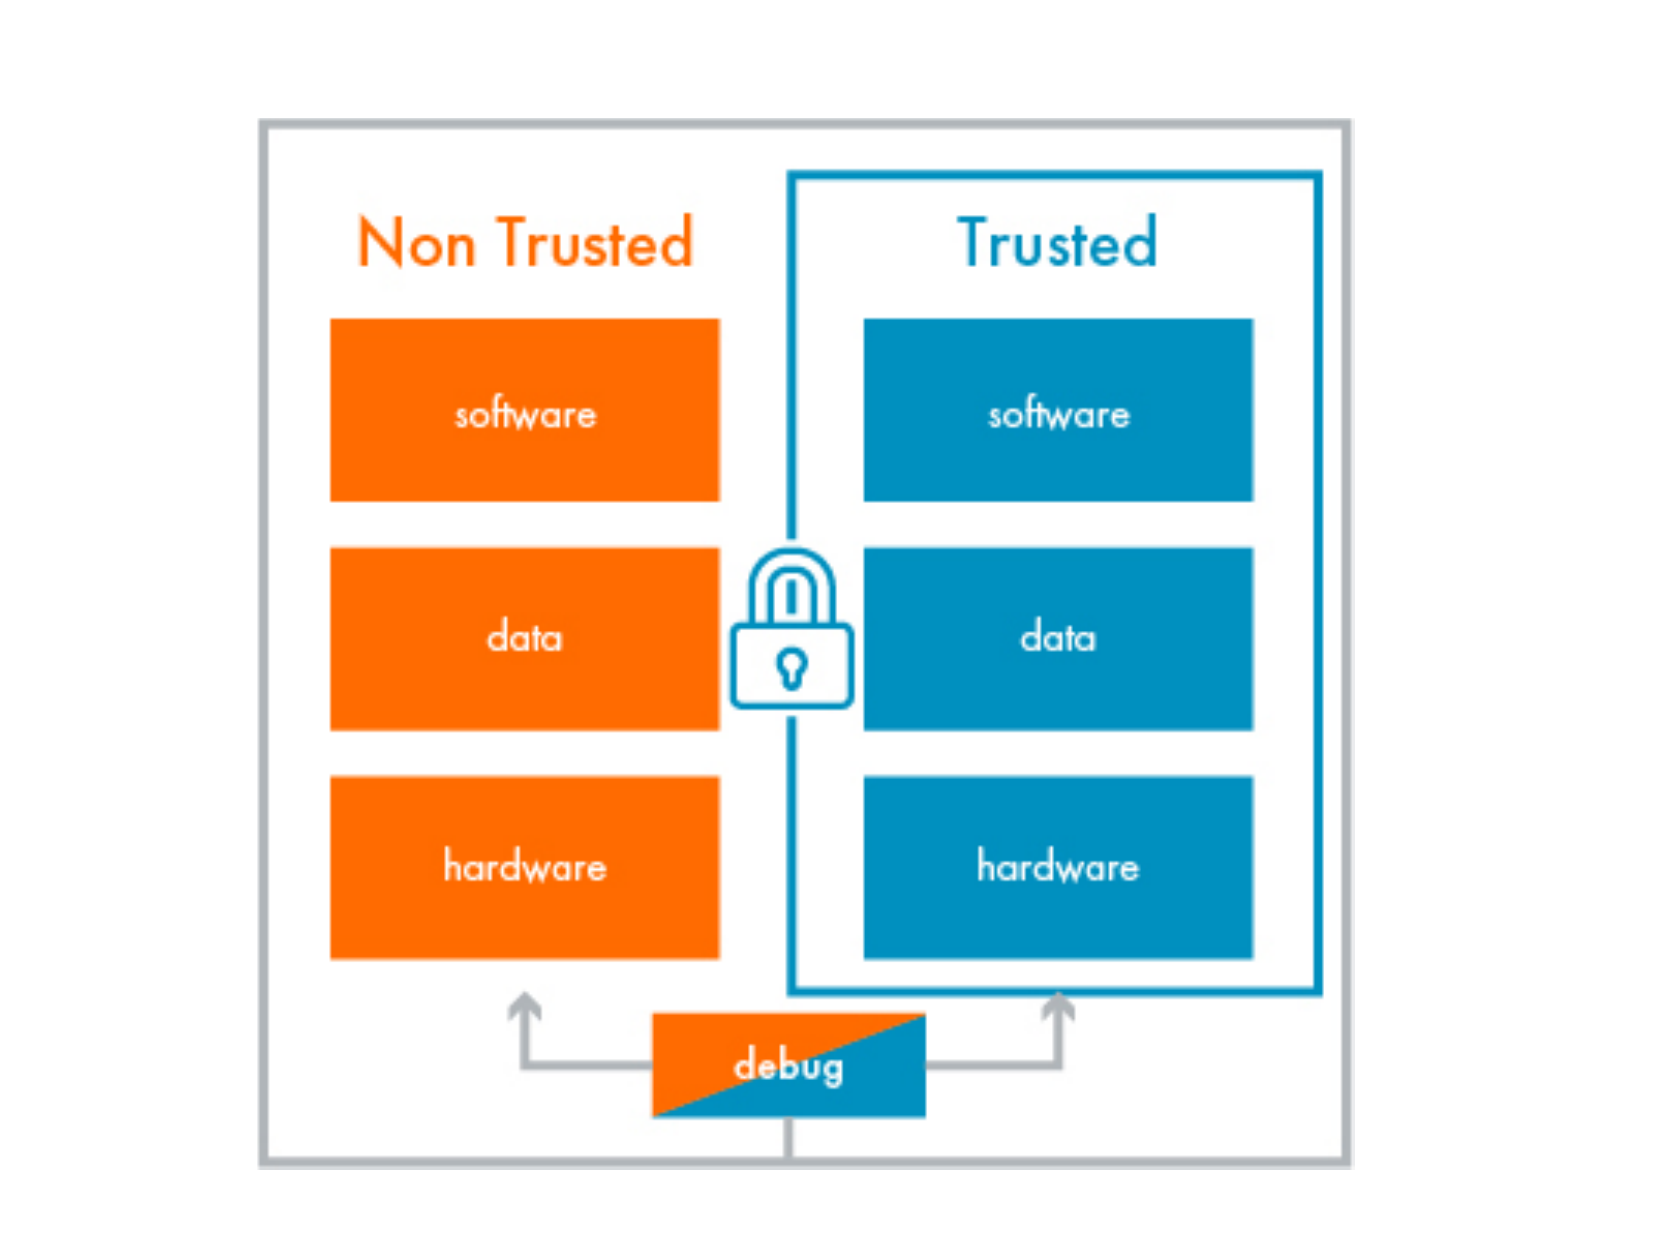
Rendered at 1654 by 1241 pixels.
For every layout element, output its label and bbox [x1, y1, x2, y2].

picture [257, 118, 1355, 1170]
